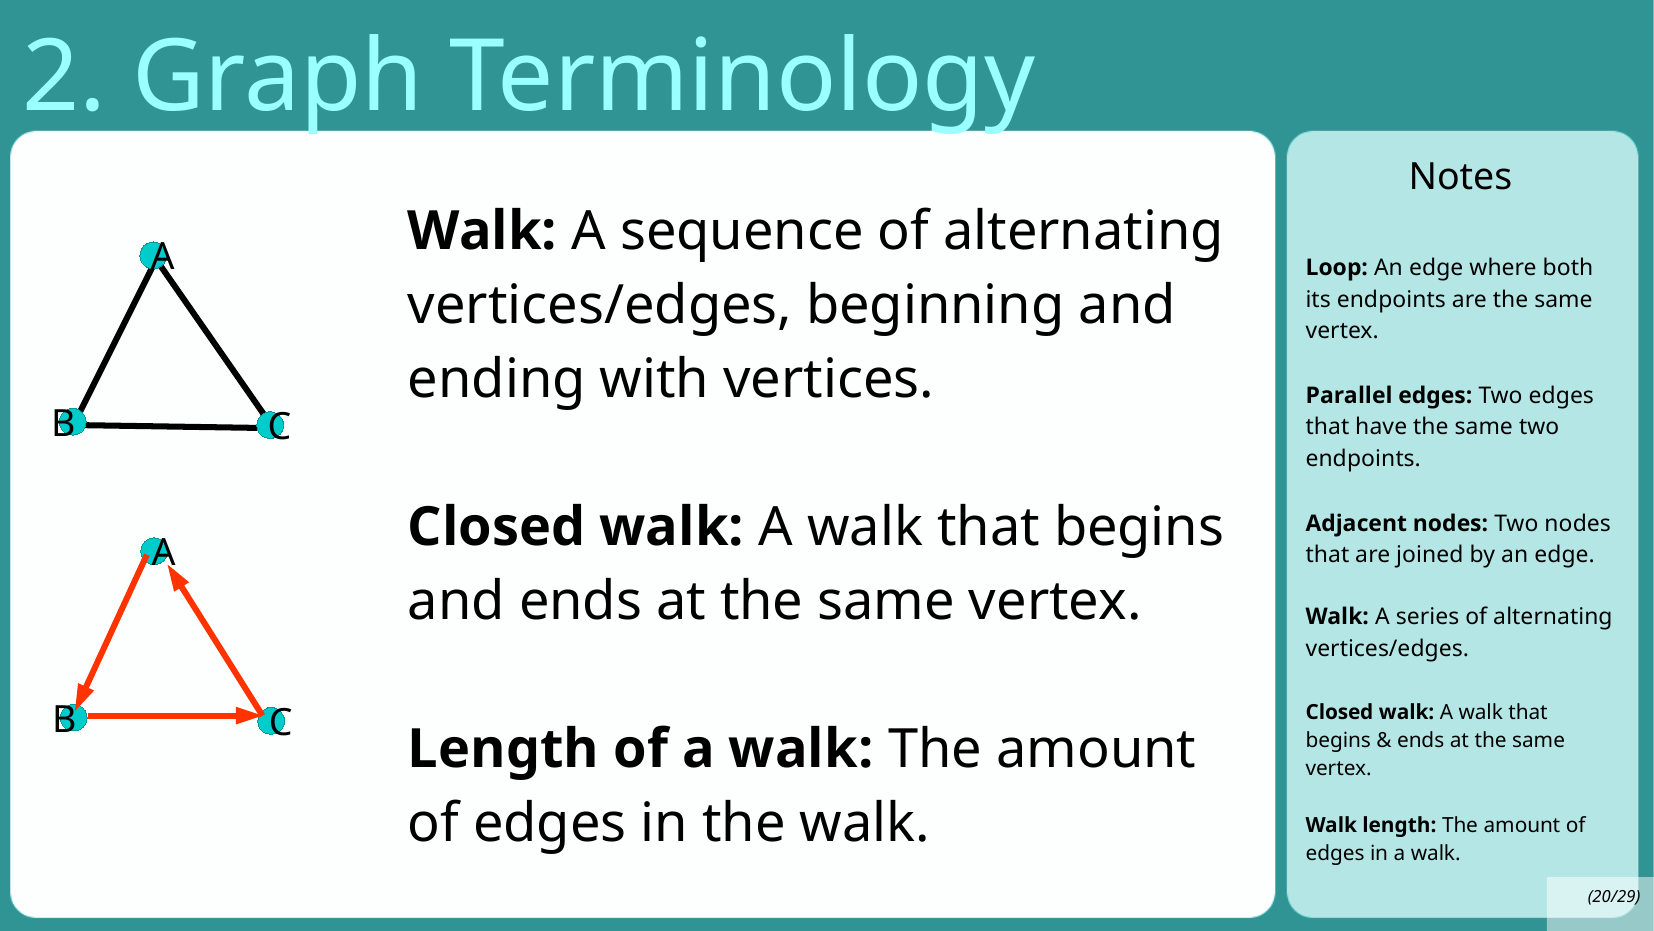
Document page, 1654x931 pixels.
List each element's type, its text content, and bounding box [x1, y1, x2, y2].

text_box B [66, 408, 87, 436]
text_box Walk: A sequence of alternating vertices/edges, beginning and ending with vertices. Closed walk: A walk that begins and ends at the same vertex. Length of a walk: The amount of edges in the walk. For A → B → C → A, the length is 3. [407, 191, 1244, 851]
text_box B [60, 708, 70, 717]
text_box B [60, 719, 71, 729]
text_box A [155, 557, 167, 565]
text_box A [159, 543, 167, 554]
text_box C [257, 707, 278, 735]
text_box B [59, 423, 70, 433]
text_box Notes Loop: An edge where both its endpoints are the same vertex. Parallel edges: Two edges that have the same two endpoints. Adjacent nodes: Two nodes that are joined by an edge. Walk: A series of alternating vertices/edges. Closed walk: A walk that begins & ends at the same vertex. Walk length: The amount of edges in a walk. [1290, 141, 1631, 725]
text_box C [273, 415, 284, 436]
picture [0, 0, 1654, 931]
text_box A [158, 247, 166, 258]
text_box C [274, 711, 285, 732]
text_box A [154, 261, 166, 269]
title 2. Graph Terminology [22, 13, 1511, 130]
text_box B [59, 412, 69, 421]
text_box B [67, 704, 88, 731]
text_box A [139, 241, 160, 269]
text_box (<number>/29) [1546, 877, 1654, 931]
text_box A [140, 537, 161, 565]
text_box C [256, 411, 276, 439]
